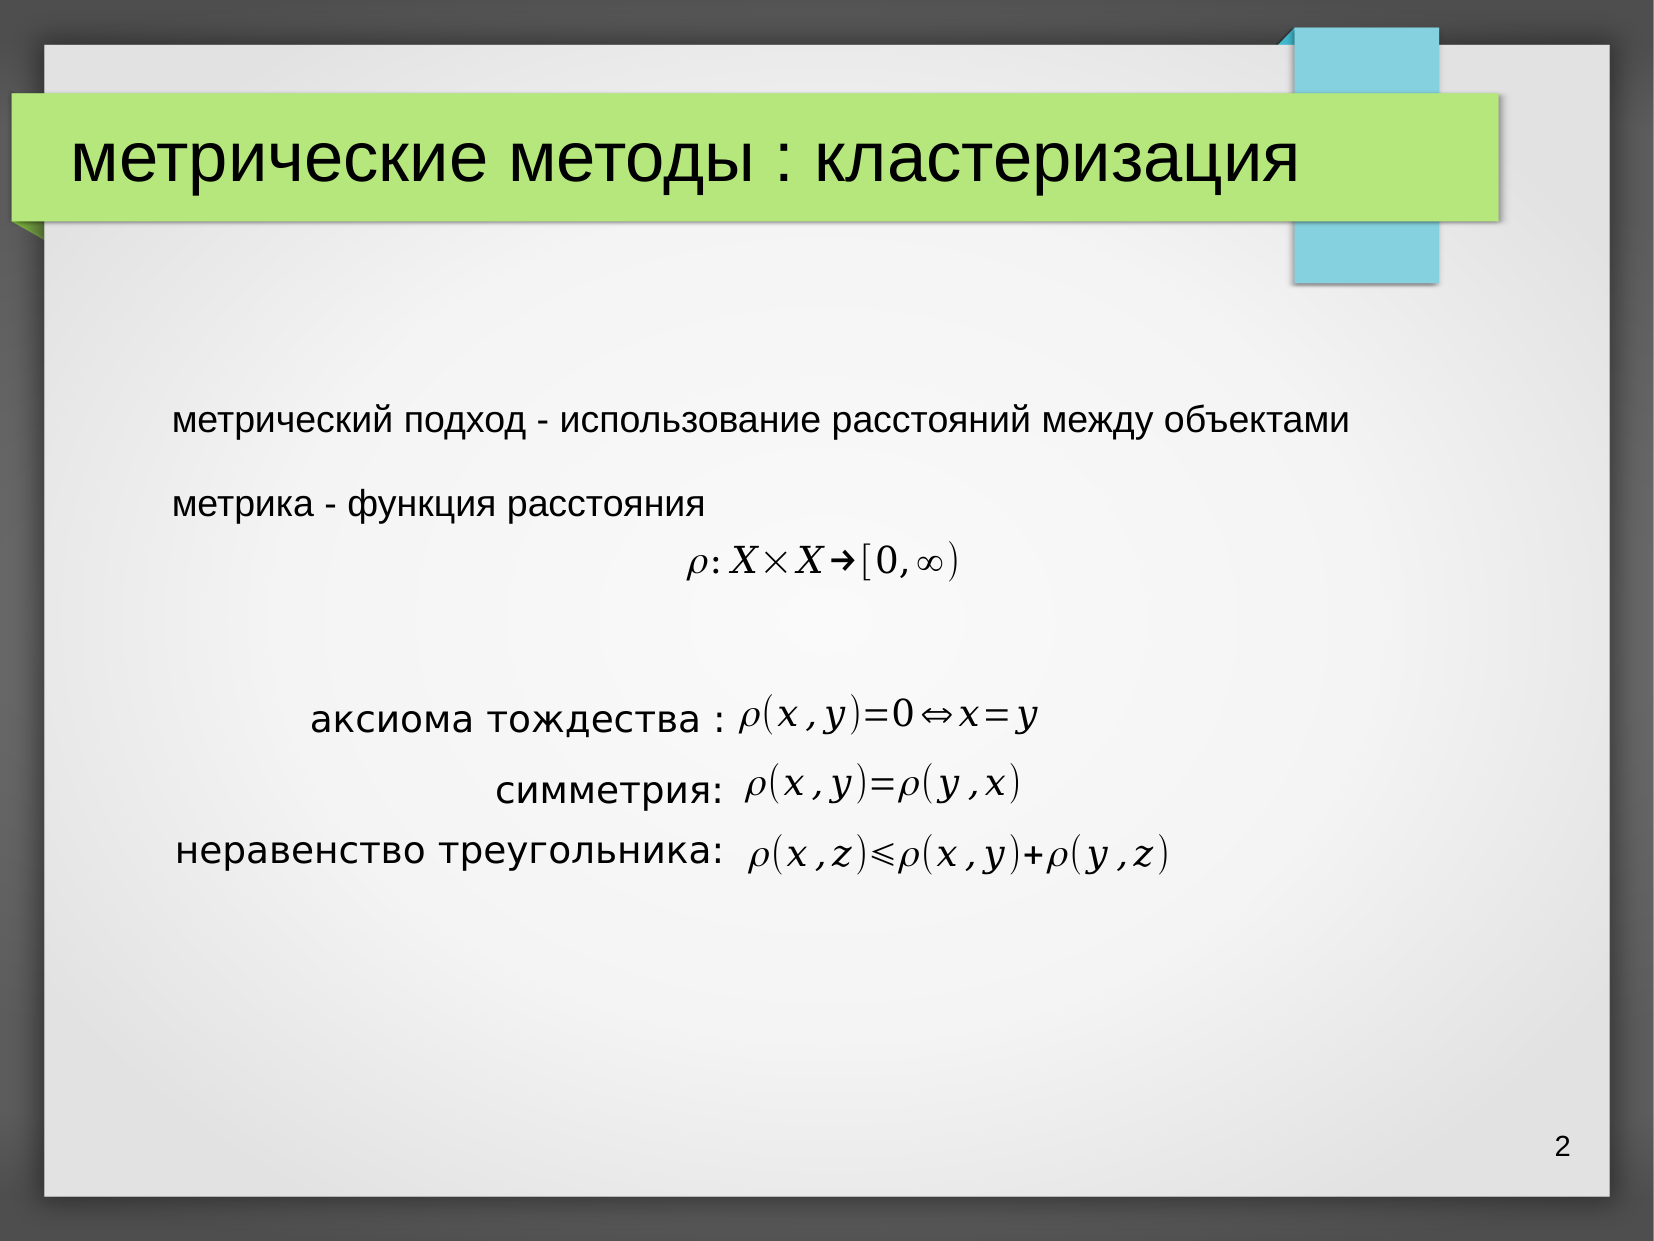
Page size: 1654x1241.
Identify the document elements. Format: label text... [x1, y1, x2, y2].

text_box аксиома тождества : [295, 690, 752, 752]
text_box неравенство треугольника: [148, 821, 763, 892]
text_box симметрия: [480, 760, 751, 821]
subtitle метрический подход - использование расстояний между объектами метрика - функция расстояния [171, 397, 1377, 524]
chart [763, 832, 1176, 879]
chart [679, 538, 966, 585]
chart [751, 760, 1028, 807]
picture [0, 0, 1654, 1241]
title метрические методы : кластеризация [70, 117, 1382, 197]
chart [752, 691, 1046, 738]
